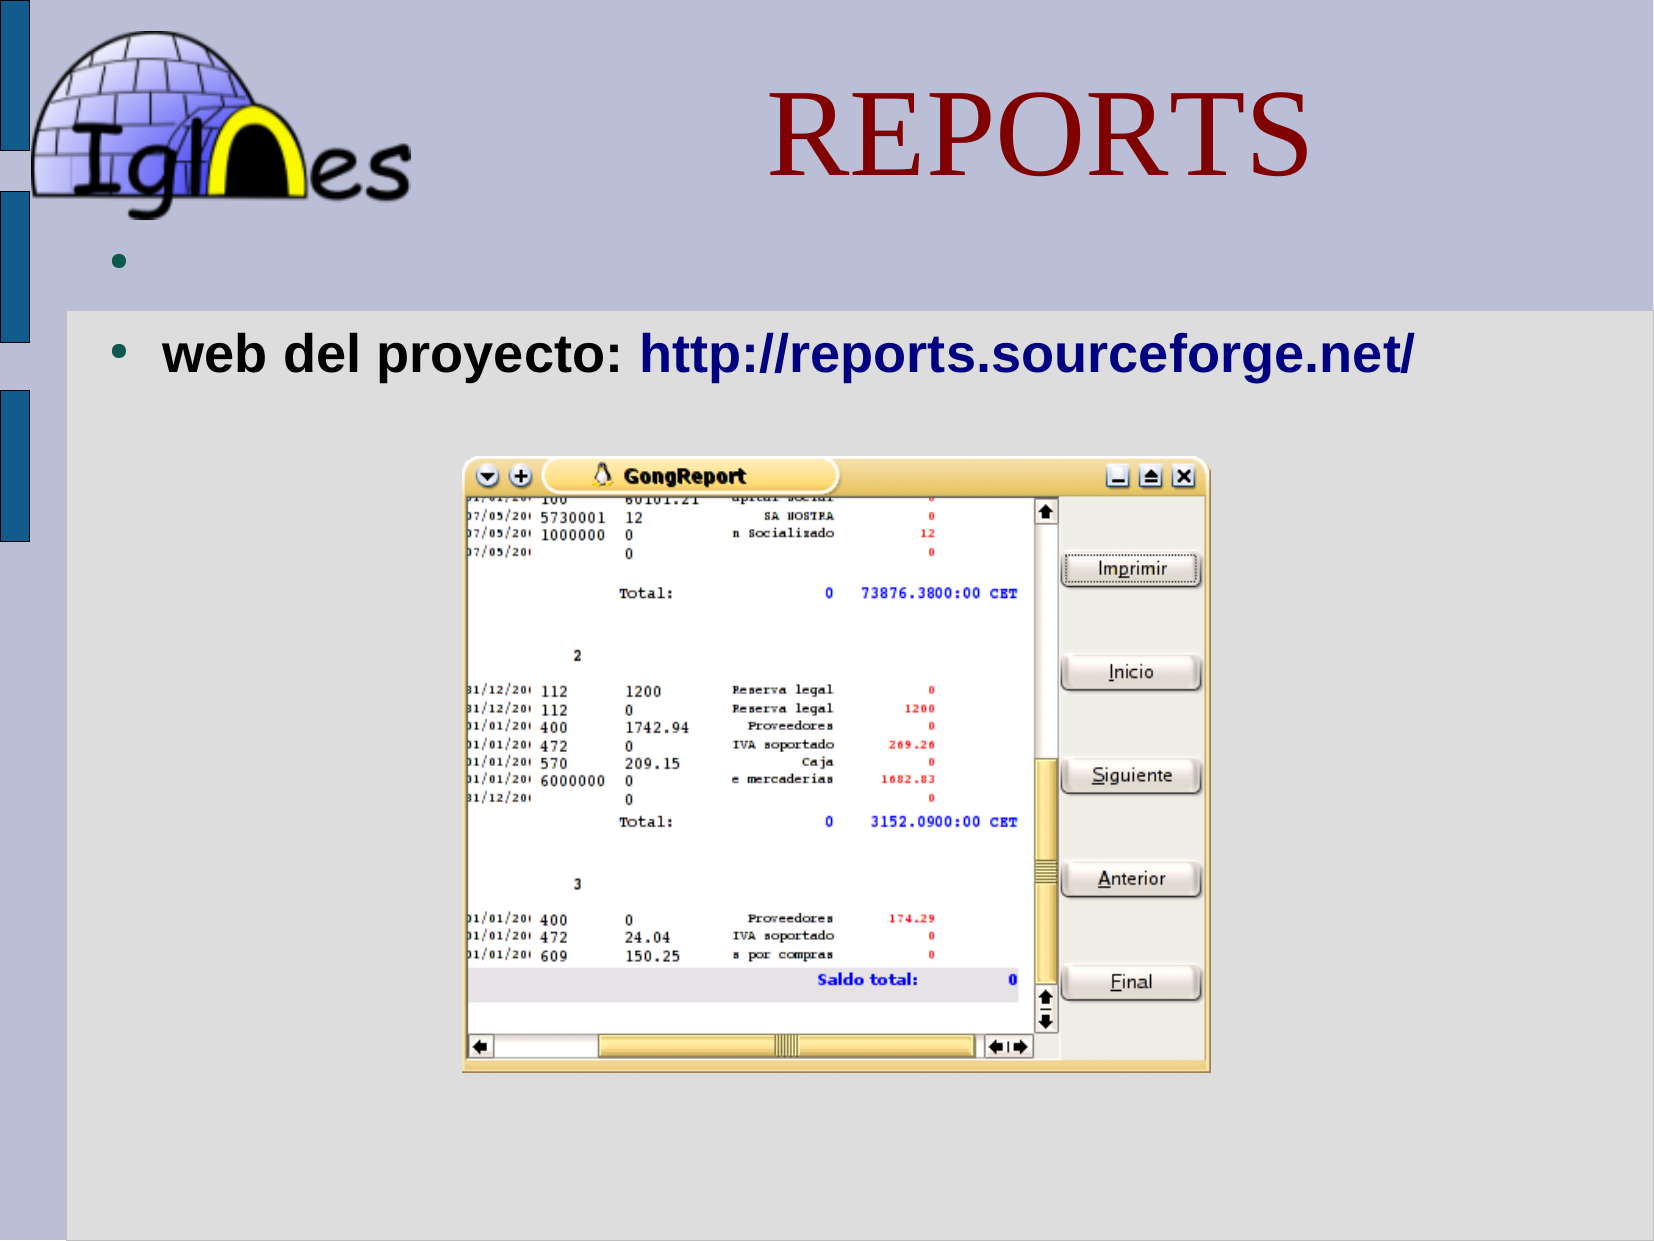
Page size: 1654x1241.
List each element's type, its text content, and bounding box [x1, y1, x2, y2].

picture [462, 456, 1211, 1073]
picture [31, 31, 411, 220]
list web del proyecto: http://reports.sourceforge.net/ [73, 233, 1436, 1005]
text_box REPORTS [496, 63, 1586, 215]
